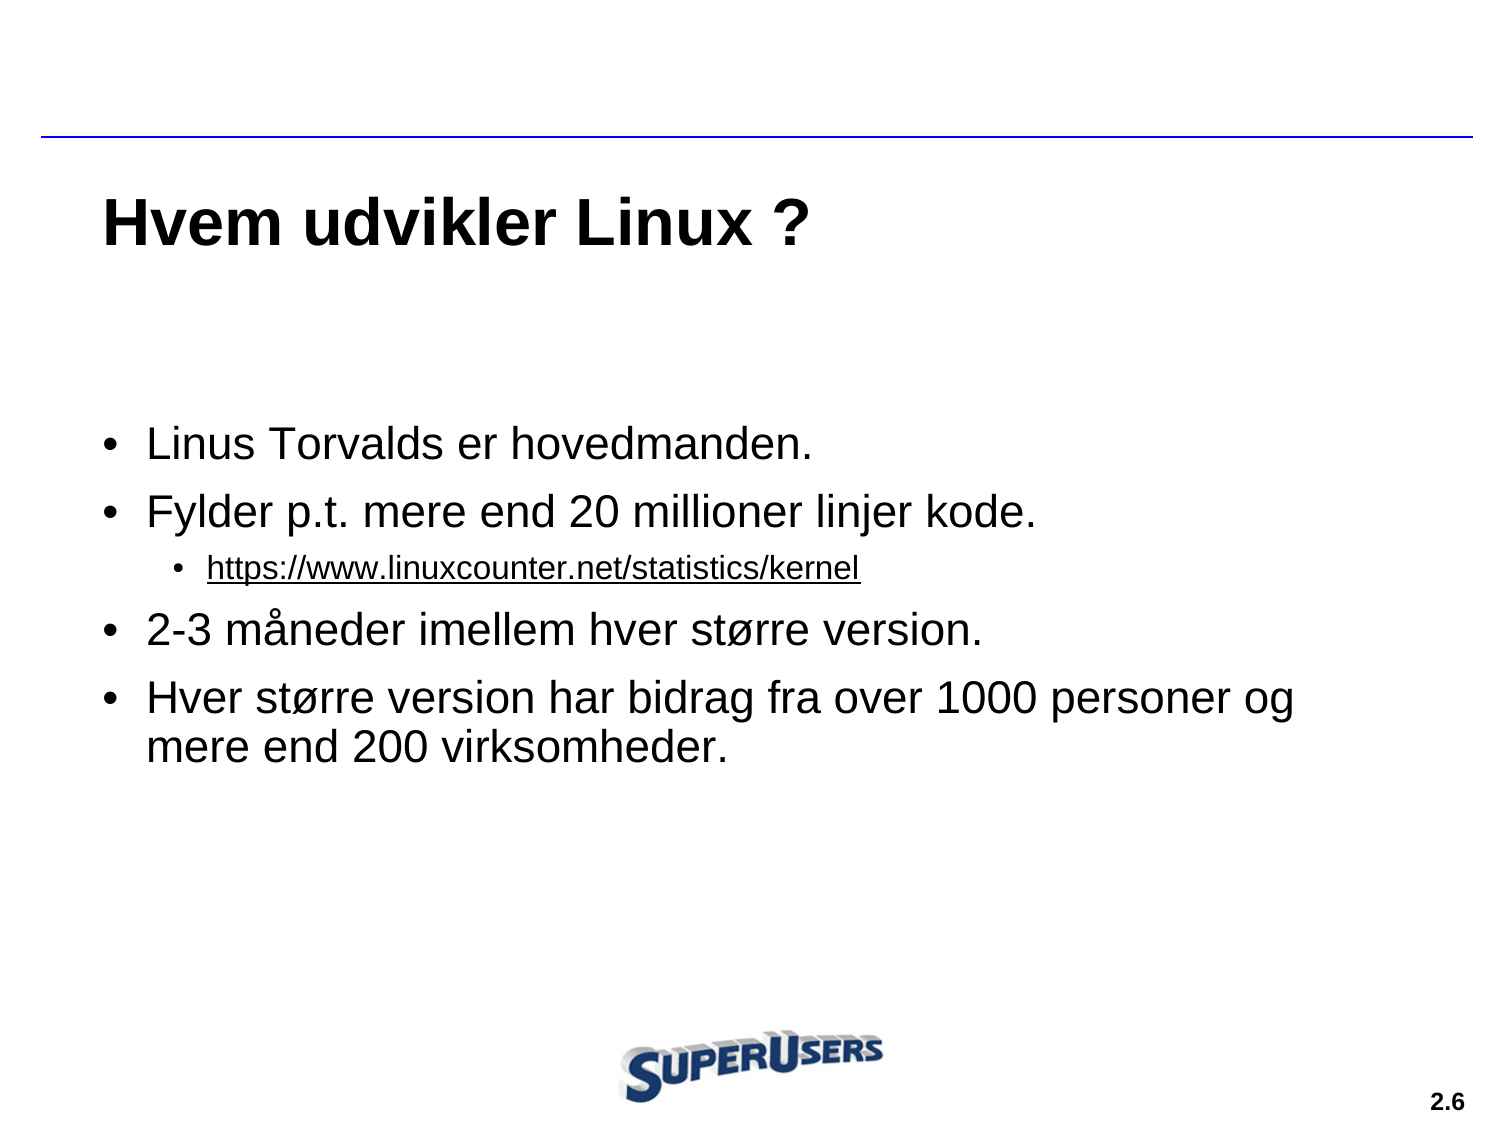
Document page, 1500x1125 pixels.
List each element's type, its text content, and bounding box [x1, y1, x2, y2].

list Hvem udvikler Linux ? Linus Torvalds er hovedmanden. Fylder p.t. mere end 20 millioner linjer kode. https://www.linuxcounter.net/statistics/kernel 2-3 måneder imellem hver større version. Hver større version har bidrag fra over 1000 personer og mere end 200 virksomheder. [88, 180, 1398, 972]
picture [592, 1015, 908, 1123]
